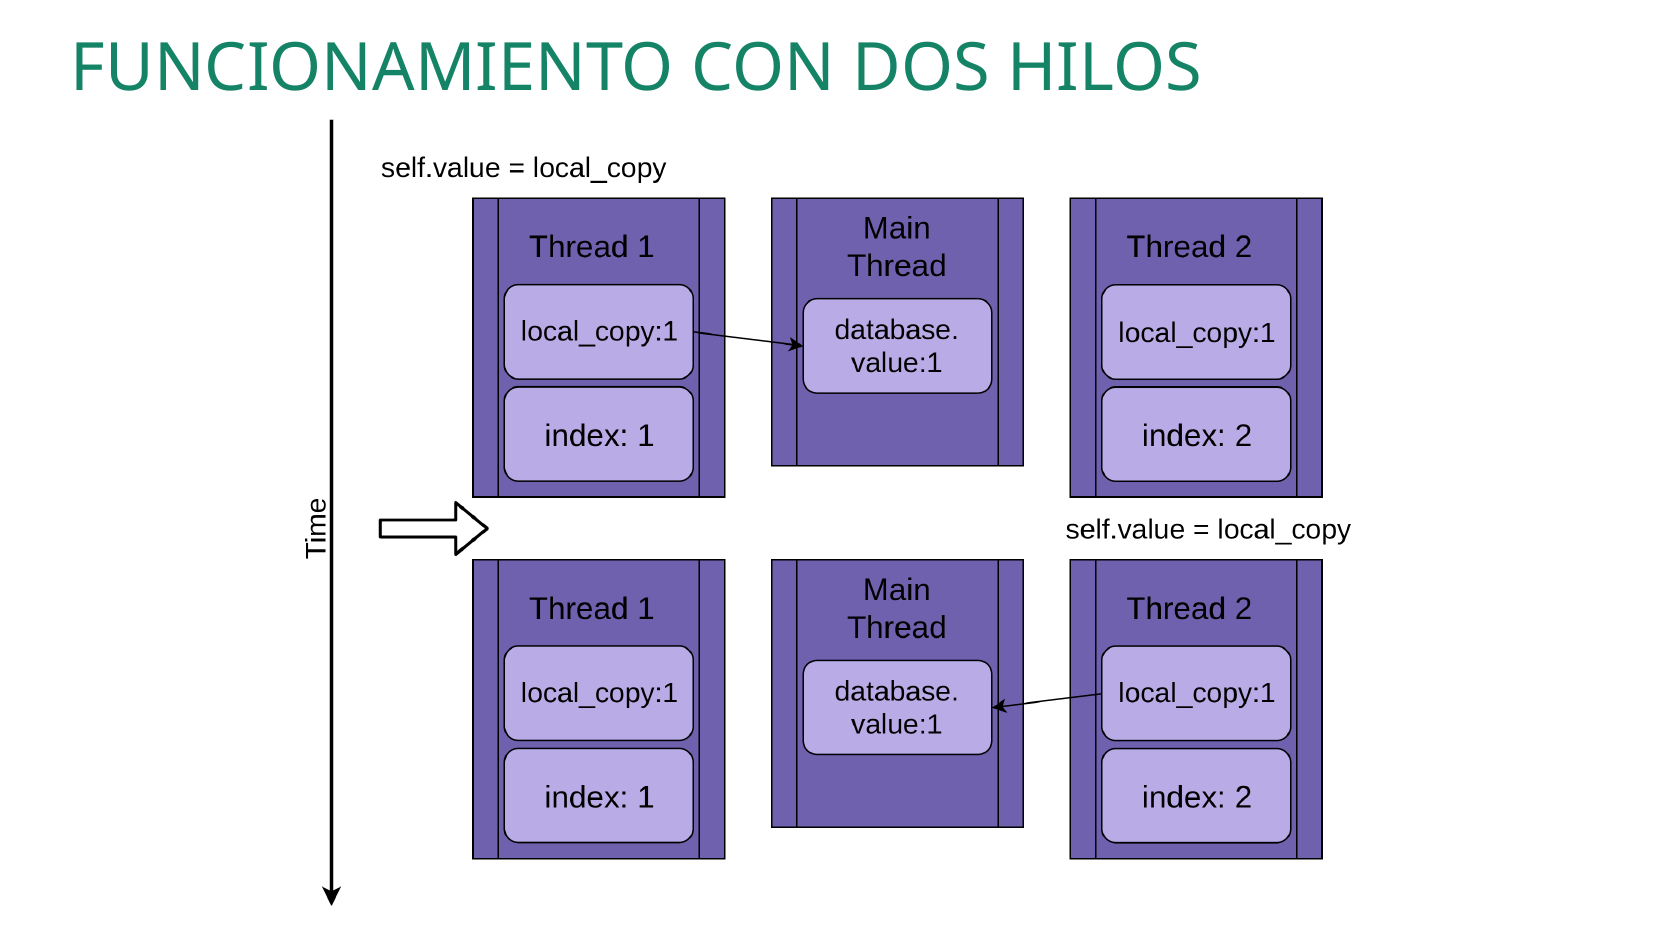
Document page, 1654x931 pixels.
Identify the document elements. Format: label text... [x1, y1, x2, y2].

title FUNCIONAMIENTO CON DOS HILOS [70, 0, 1447, 159]
picture [299, 106, 1354, 919]
